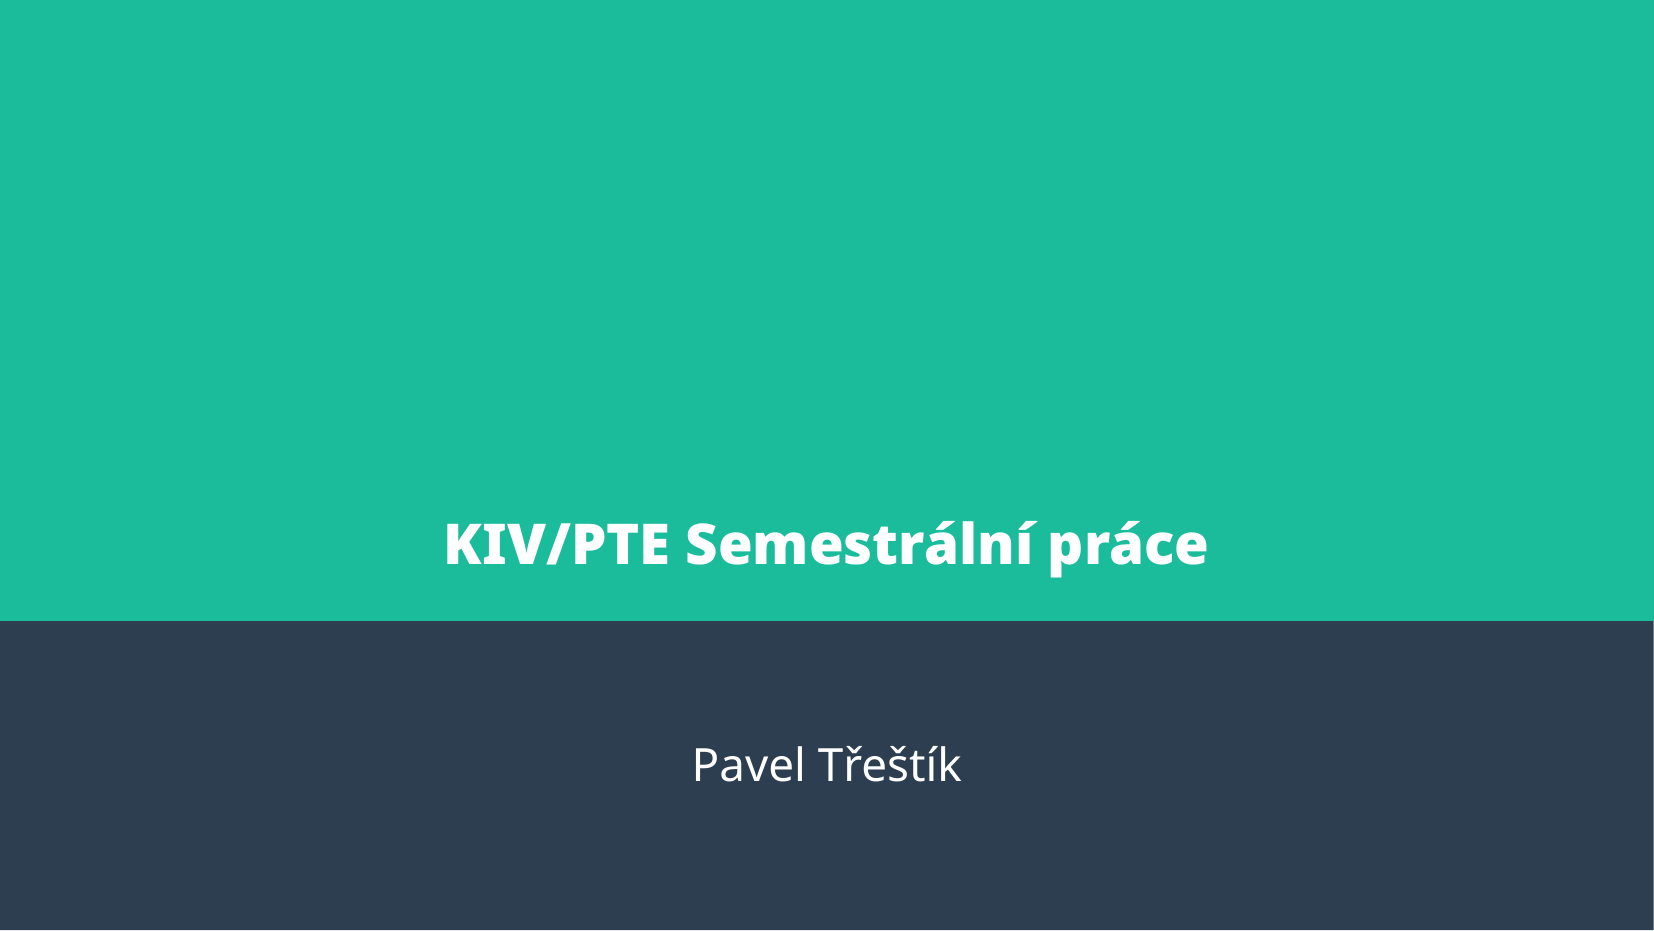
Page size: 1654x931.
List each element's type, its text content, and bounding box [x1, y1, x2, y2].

subtitle Pavel Třeštík [59, 642, 1595, 886]
title KIV/PTE Semestrální práce [59, 465, 1595, 583]
